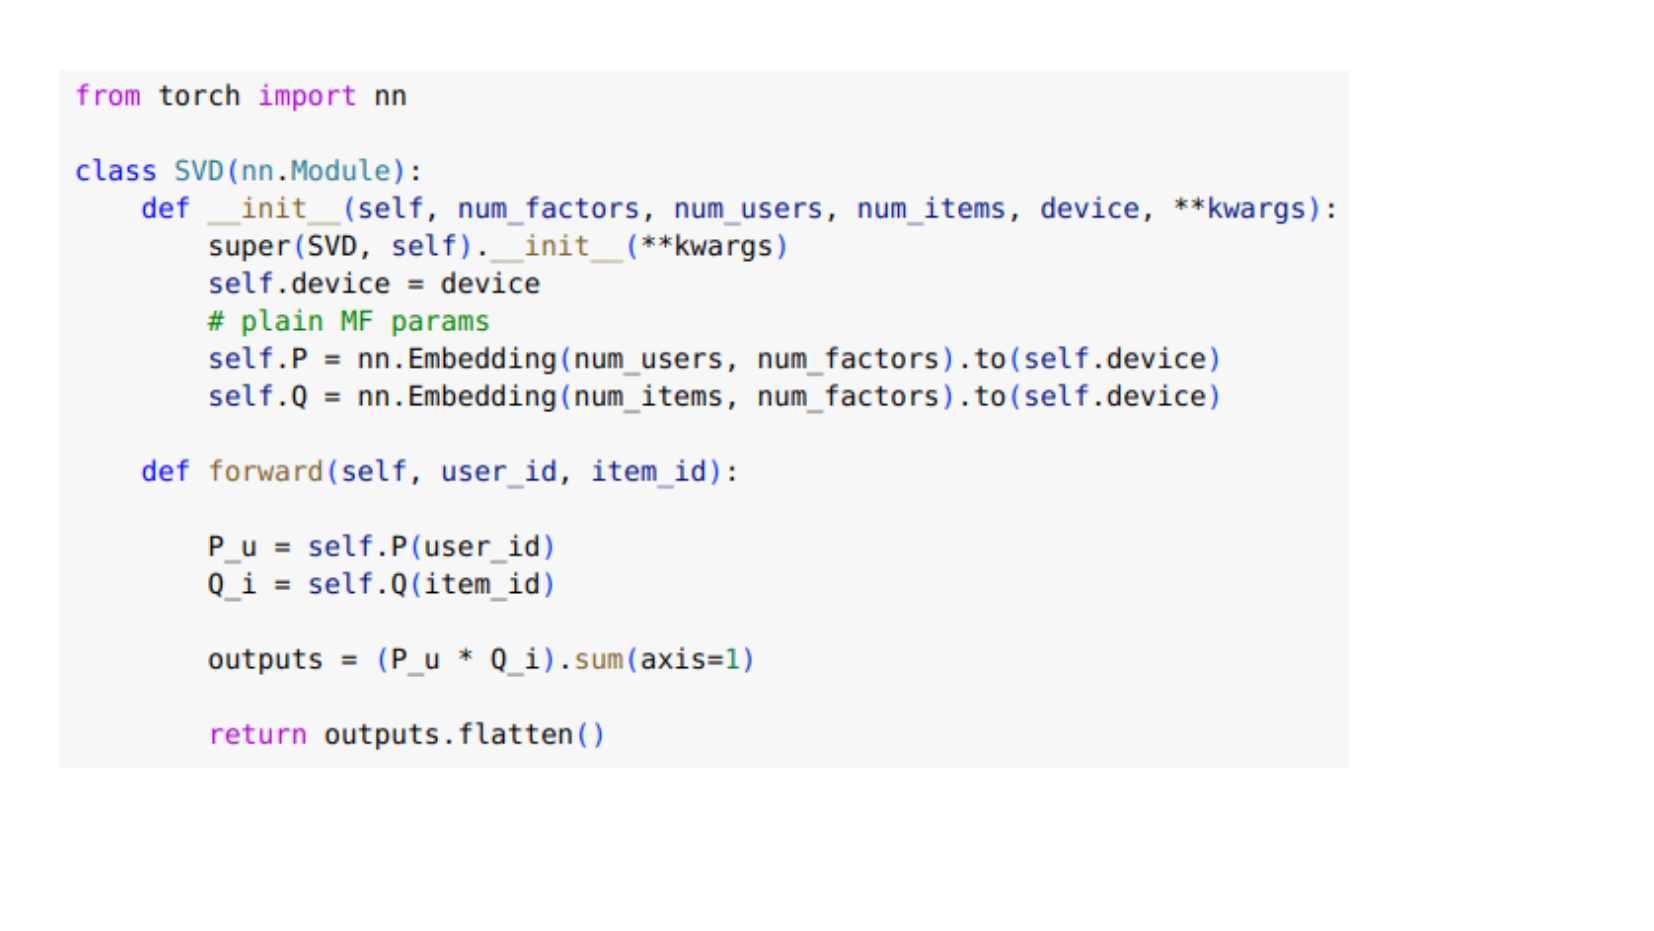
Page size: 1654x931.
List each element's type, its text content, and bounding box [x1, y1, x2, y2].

title Pytorch implementation [82, 37, 1571, 193]
picture [59, 70, 1350, 768]
